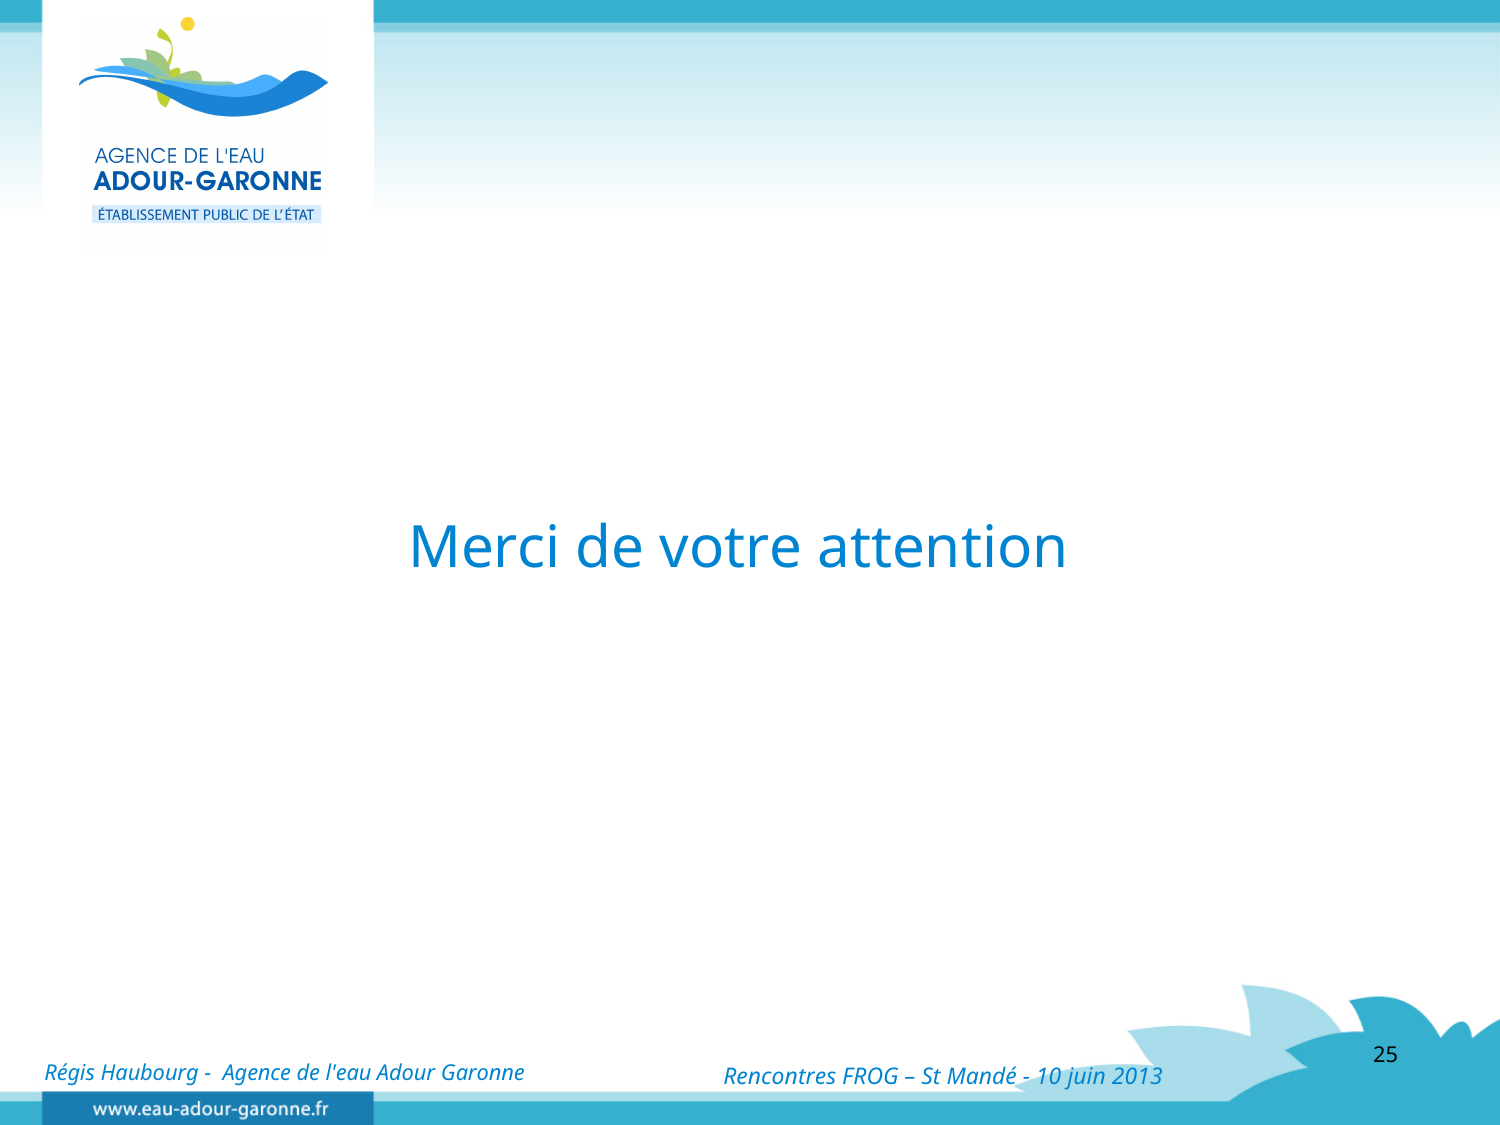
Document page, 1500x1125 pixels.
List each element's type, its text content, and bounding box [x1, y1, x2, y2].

picture [0, 0, 1500, 1125]
list Merci de votre attention [29, 501, 1448, 1125]
